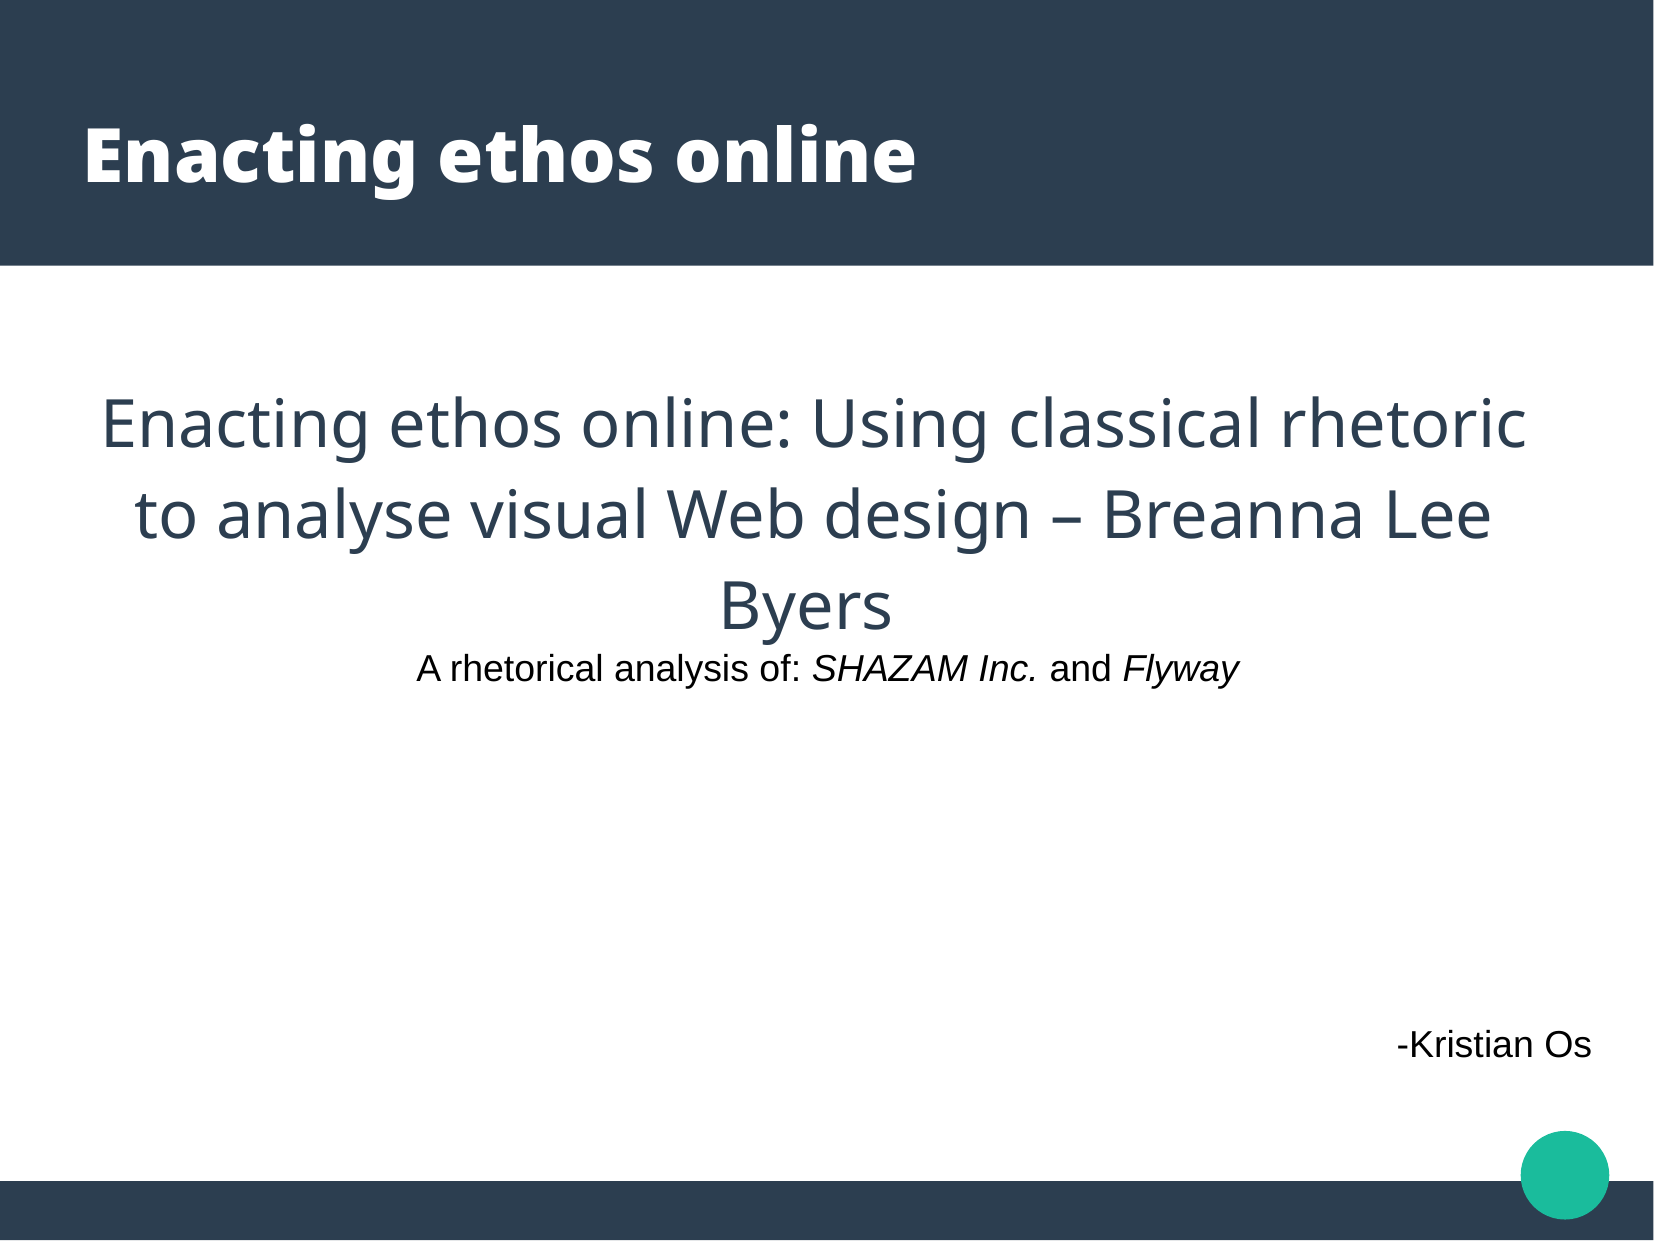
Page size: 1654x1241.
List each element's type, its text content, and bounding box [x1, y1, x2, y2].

text_box -Kristian Os [1381, 1015, 1620, 1097]
text_box A rhetorical analysis of: SHAZAM Inc. and Flyway [401, 640, 1264, 697]
title Enacting ethos online [82, 49, 1571, 257]
subtitle Enacting ethos online: Using classical rhetoric to analyse visual Web design – Breanna Lee Byers [70, 415, 1560, 610]
